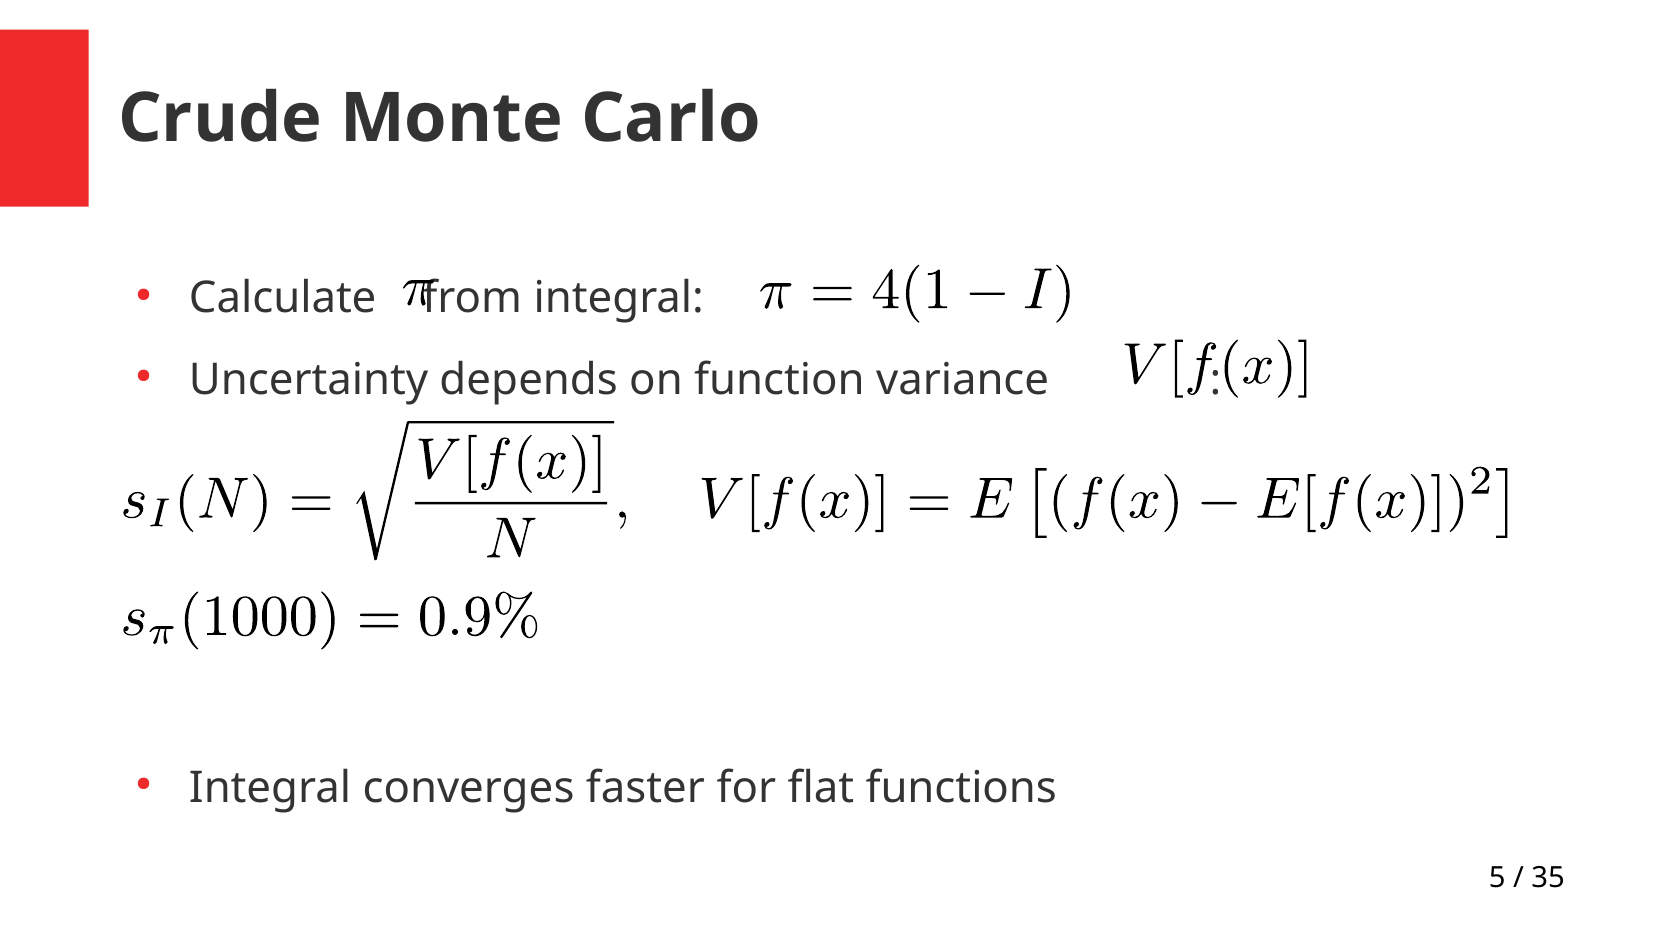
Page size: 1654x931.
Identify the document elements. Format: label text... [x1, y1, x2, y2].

picture [756, 262, 1072, 325]
picture [1119, 337, 1309, 400]
title Crude Monte Carlo [118, 37, 1571, 193]
picture [401, 280, 435, 306]
picture [118, 589, 540, 652]
picture [118, 418, 1510, 563]
list Calculate from integral: Uncertainty depends on function variance : Integral converges faster for flat functions [118, 265, 1536, 806]
